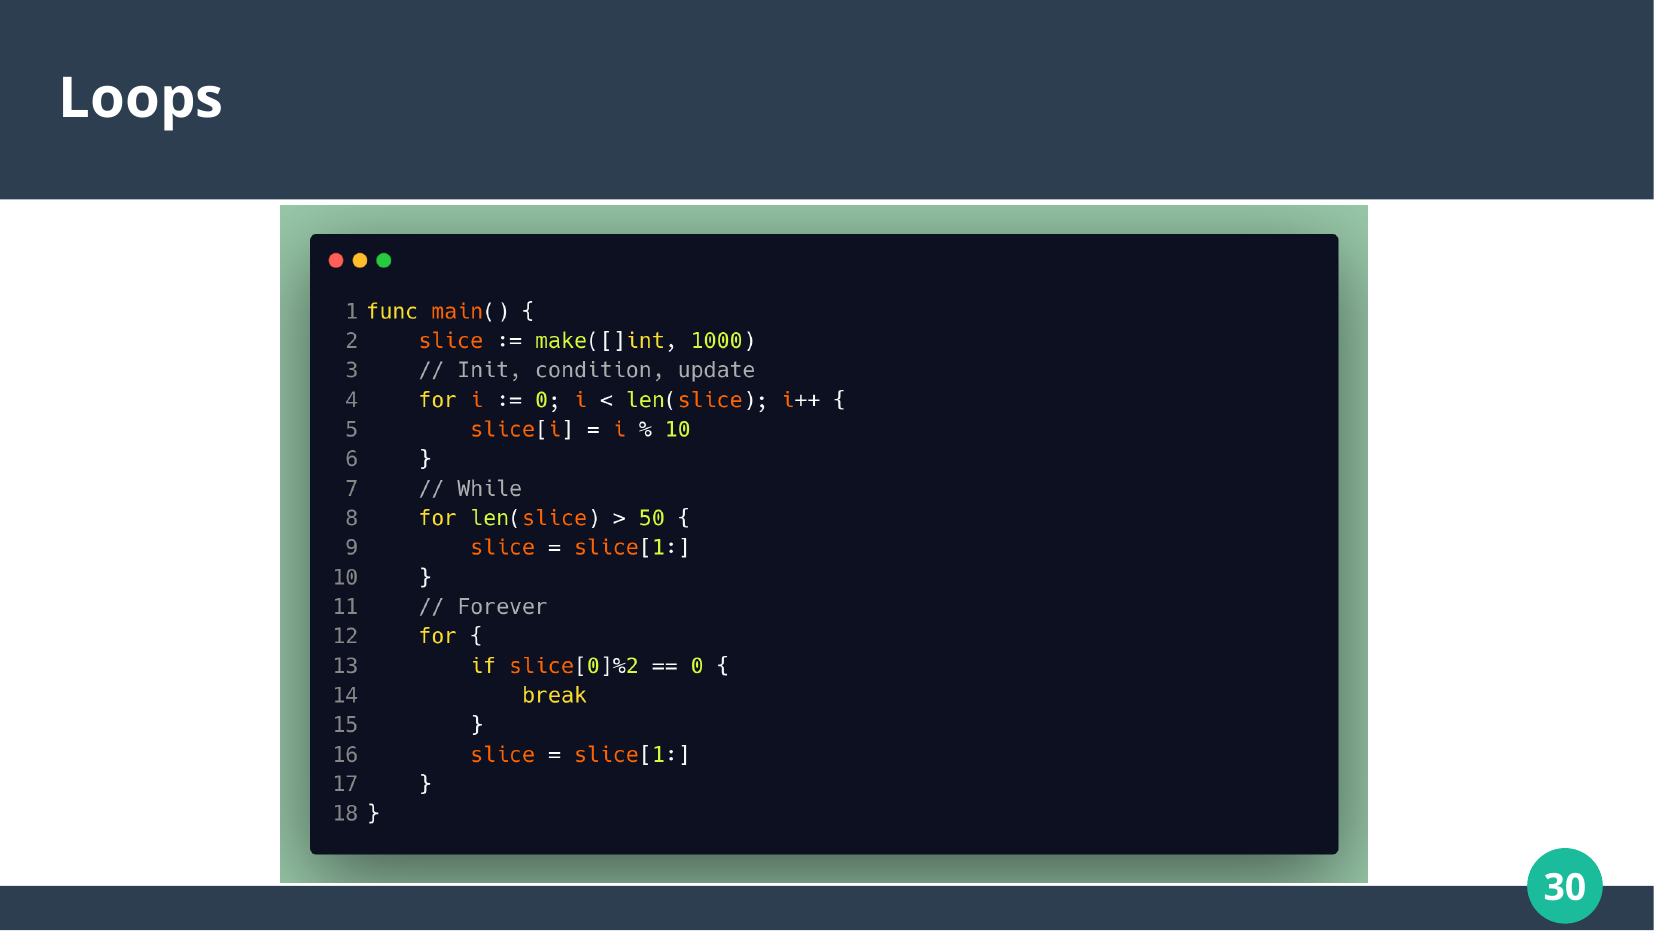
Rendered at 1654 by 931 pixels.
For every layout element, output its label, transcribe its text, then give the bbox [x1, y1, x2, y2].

title Loops [59, 37, 1595, 155]
picture [280, 205, 1368, 883]
